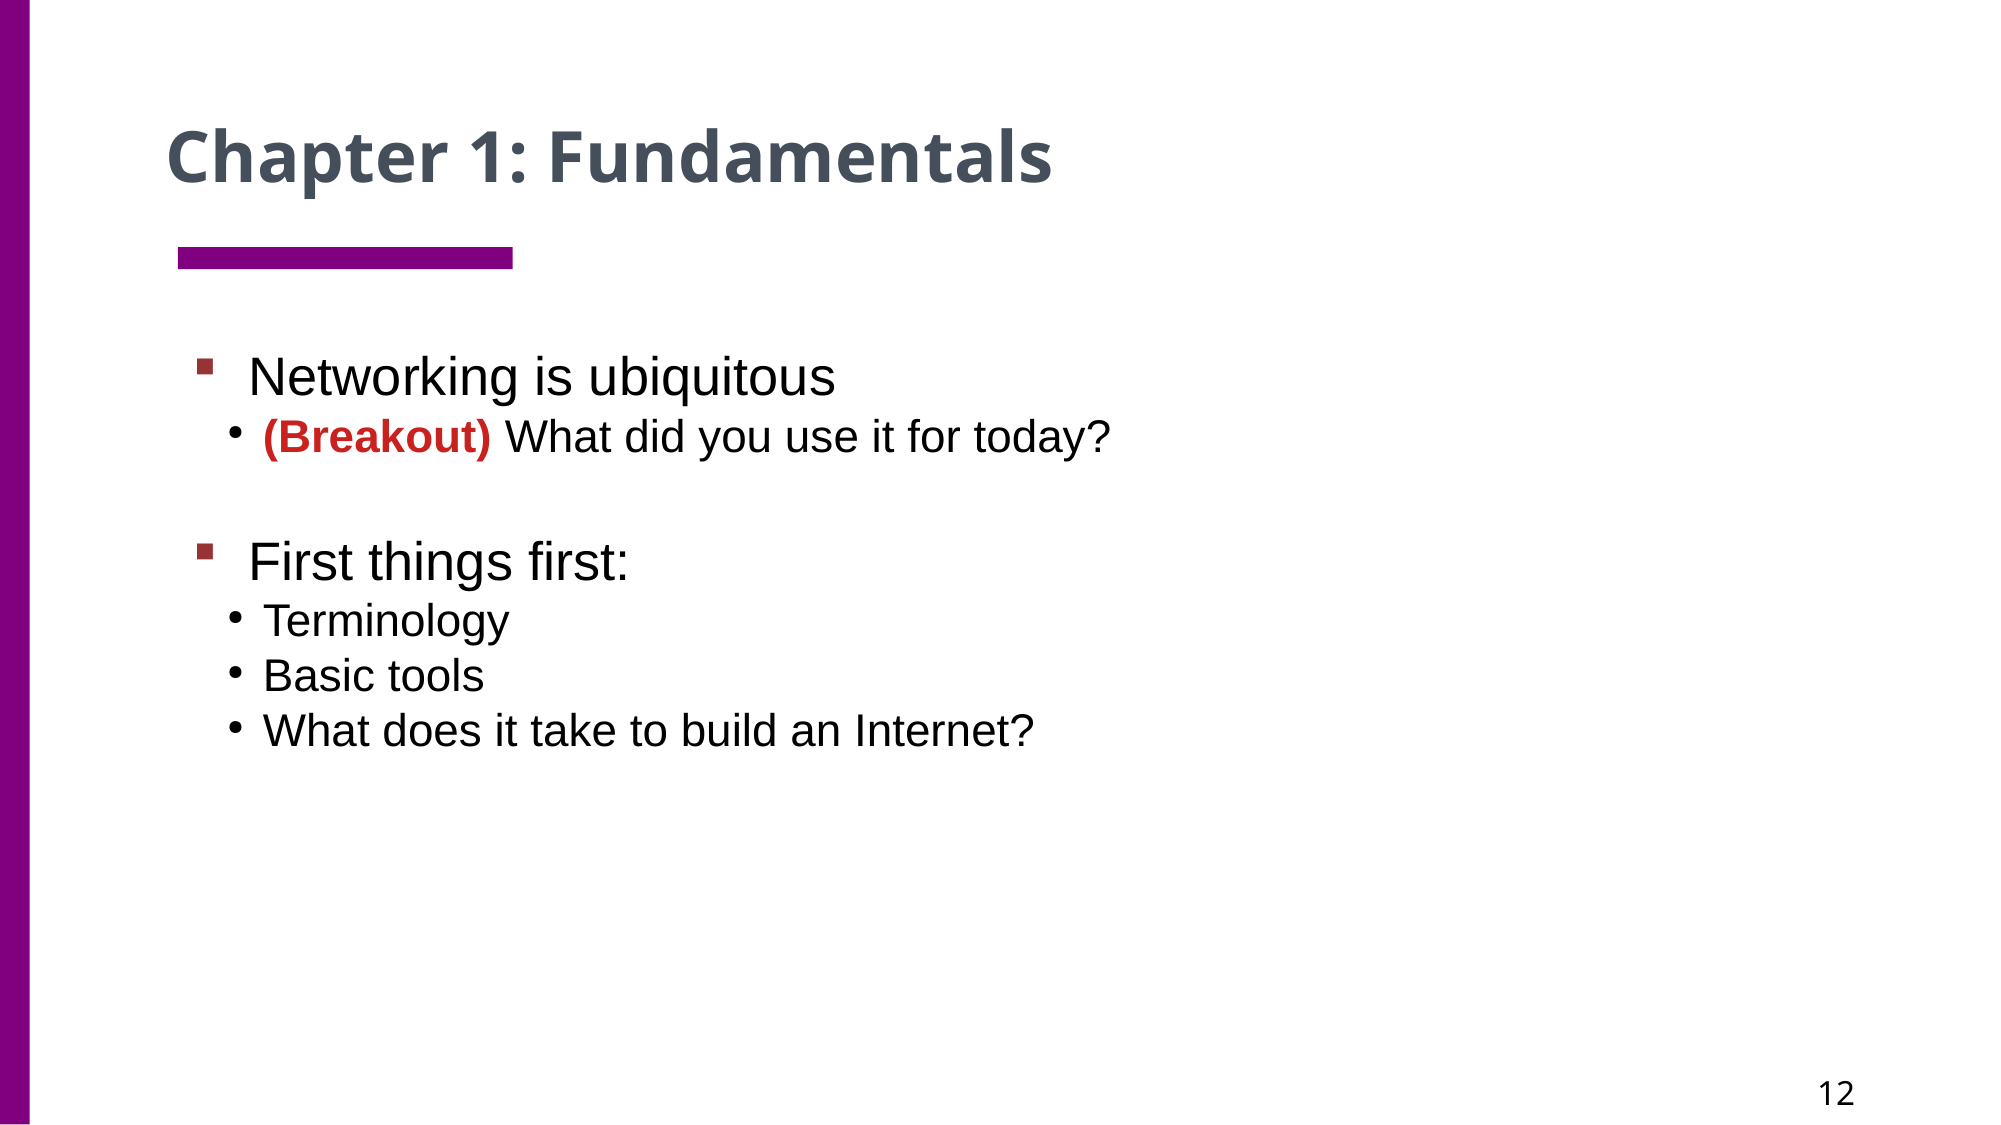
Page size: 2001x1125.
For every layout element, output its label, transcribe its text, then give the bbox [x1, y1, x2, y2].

text_box Chapter 1: Fundamentals [151, 0, 1849, 212]
text_box Networking is ubiquitous (Breakout) What did you use it for today? First things first: Terminology Basic tools What does it take to build an Internet? [177, 326, 1875, 1050]
